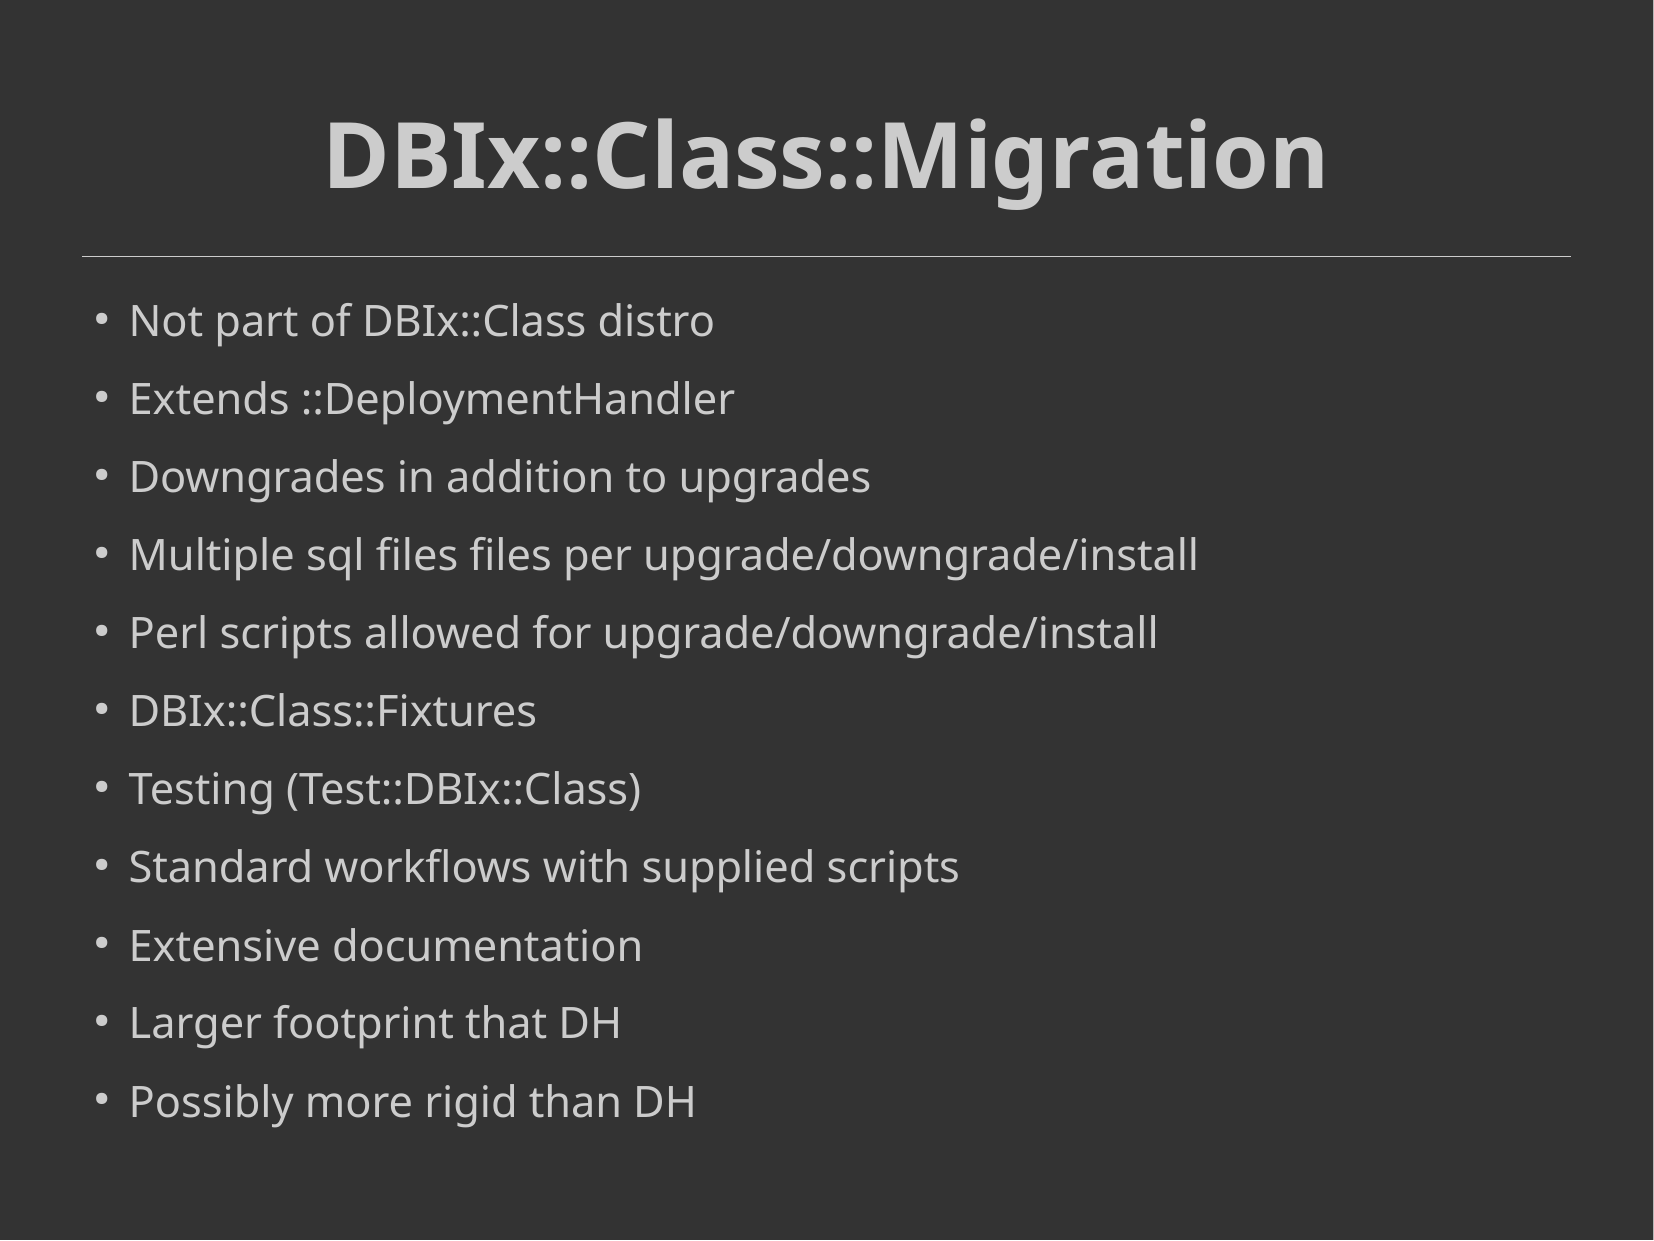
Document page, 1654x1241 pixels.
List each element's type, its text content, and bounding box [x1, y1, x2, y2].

list Not part of DBIx::Class distro Extends ::DeploymentHandler Downgrades in addition to upgrades Multiple sql files files per upgrade/downgrade/install Perl scripts allowed for upgrade/downgrade/install DBIx::Class::Fixtures Testing (Test::DBIx::Class) Standard workflows with supplied scripts Extensive documentation Larger footprint that DH Possibly more rigid than DH [82, 290, 1571, 1134]
title DBIx::Class::Migration [82, 49, 1571, 257]
